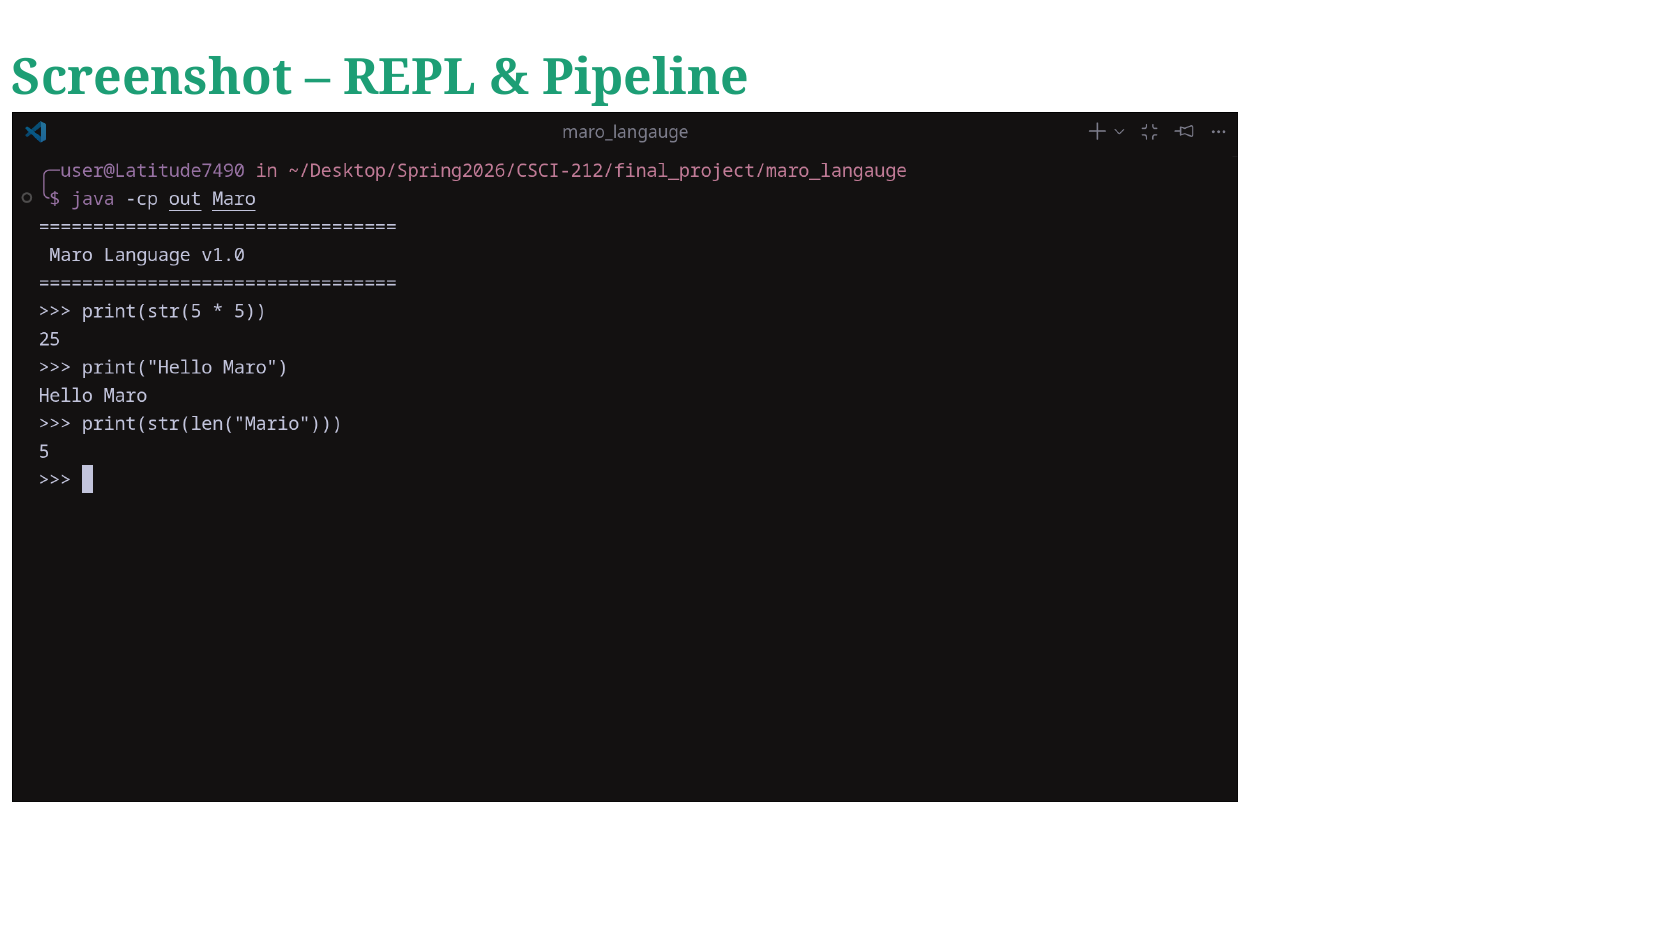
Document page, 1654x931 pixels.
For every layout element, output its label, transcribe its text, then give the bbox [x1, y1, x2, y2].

picture [12, 112, 1238, 802]
title Screenshot – REPL & Pipeline [11, 37, 938, 113]
